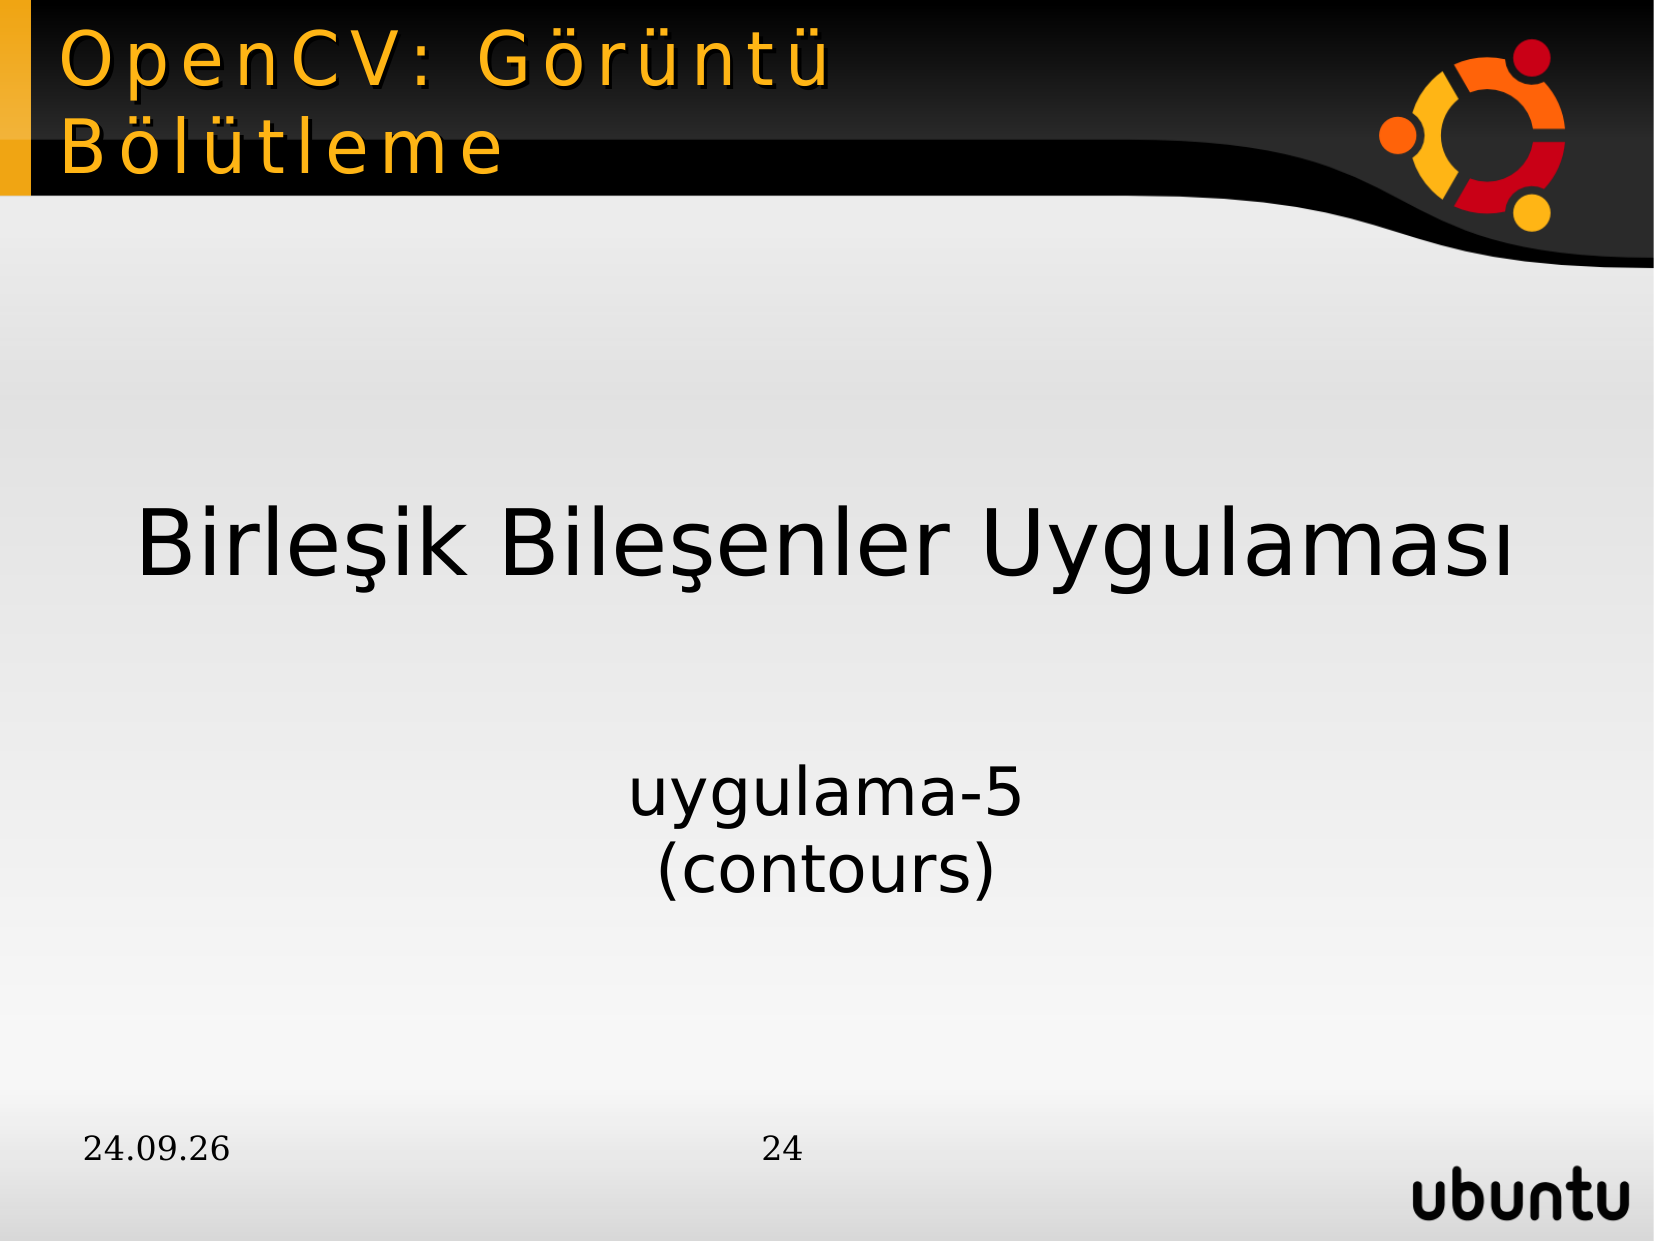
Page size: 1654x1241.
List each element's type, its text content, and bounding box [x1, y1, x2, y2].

title OpenCV: Görüntü Bölütleme [59, 16, 1270, 191]
picture [0, 0, 1654, 1241]
subtitle Birleşik Bileşenler Uygulaması uygulama-5 (contours) [82, 297, 1571, 1102]
